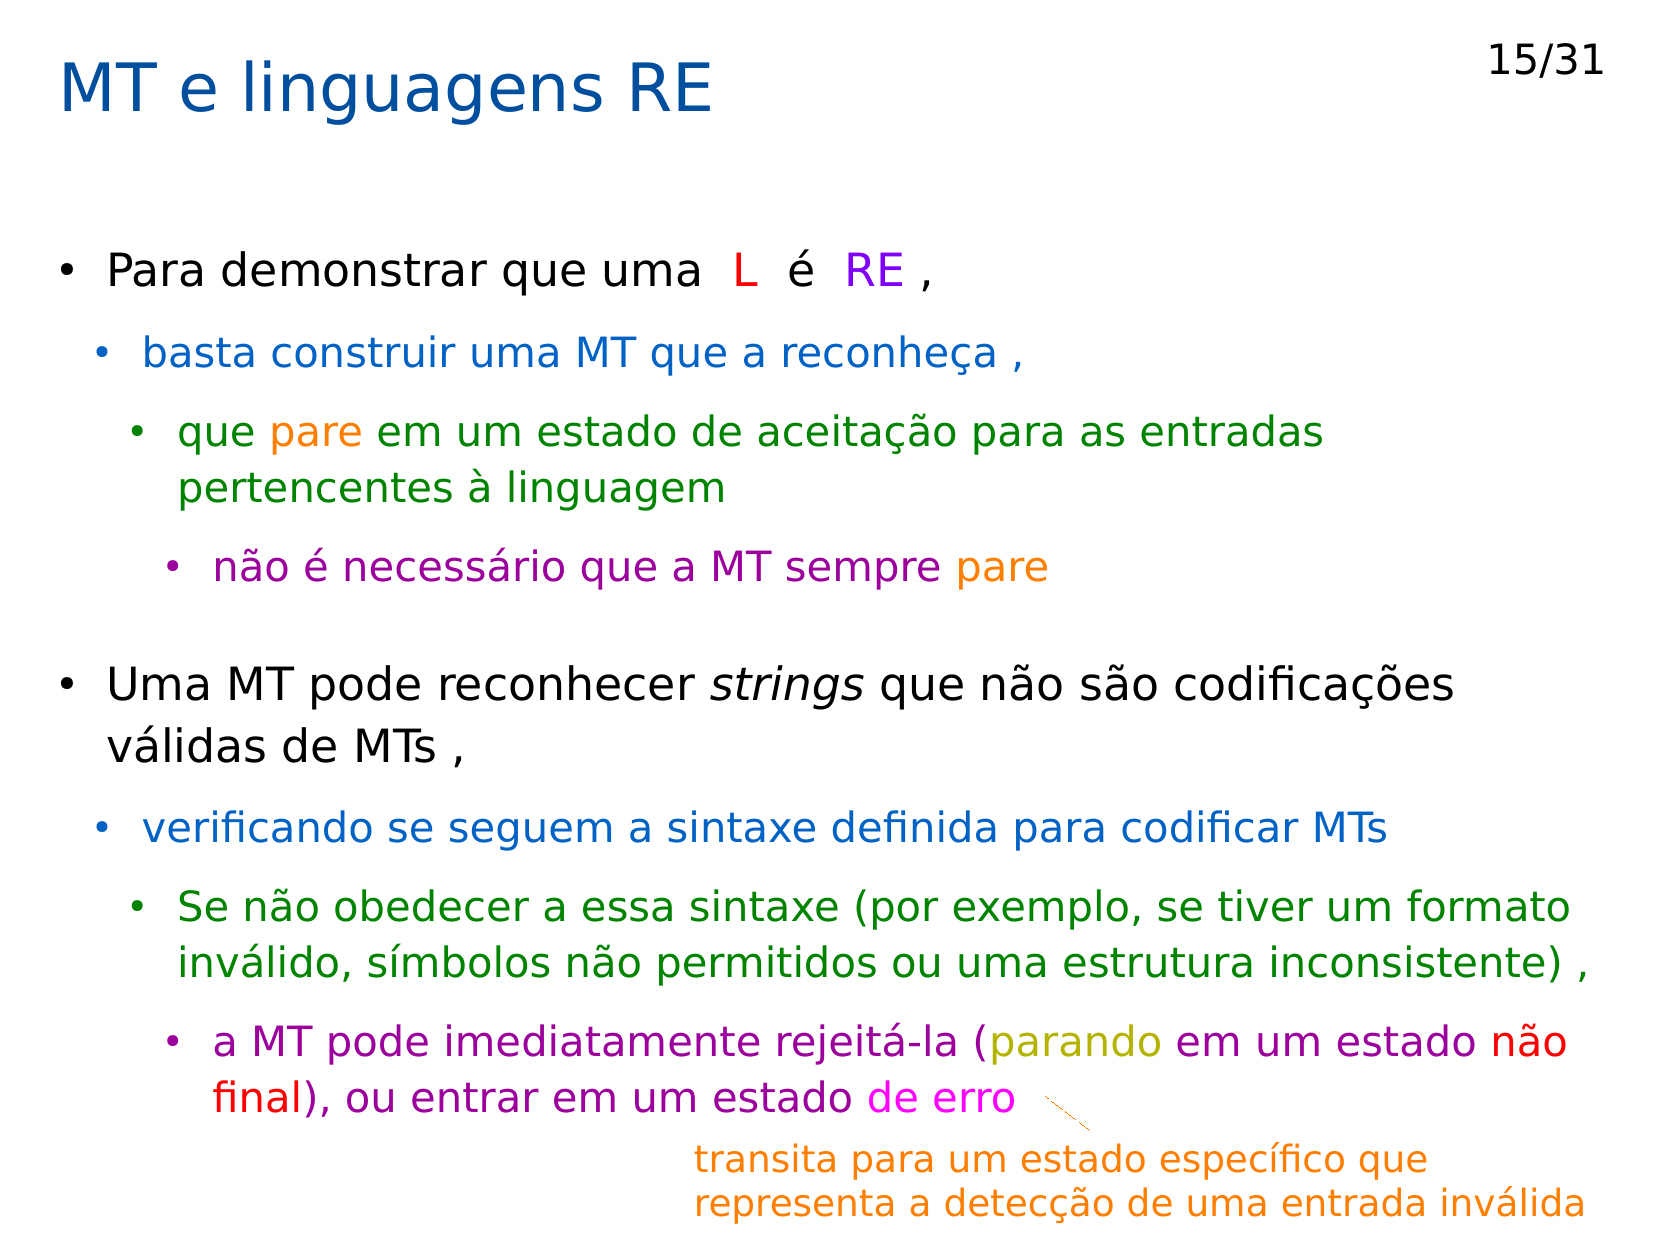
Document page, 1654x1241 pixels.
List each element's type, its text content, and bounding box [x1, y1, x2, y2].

list Para demonstrar que uma L é RE , basta construir uma MT que a reconheça , que pare em um estado de aceitação para as entradas pertencentes à linguagem não é necessário que a MT sempre pare Uma MT pode reconhecer strings que não são codificações válidas de MTs , verificando se seguem a sintaxe definida para codificar MTs Se não obedecer a essa sintaxe (por exemplo, se tiver um formato inválido, símbolos não permitidos ou uma estrutura inconsistente) , a MT pode imediatamente rejeitá-la (parando em um estado não final), ou entrar em um estado de erro [59, 236, 1595, 1211]
text_box transita para um estado específico que representa a detecção de uma entrada inválida [679, 1130, 1625, 1238]
title MT e linguagens RE [59, 29, 1625, 148]
